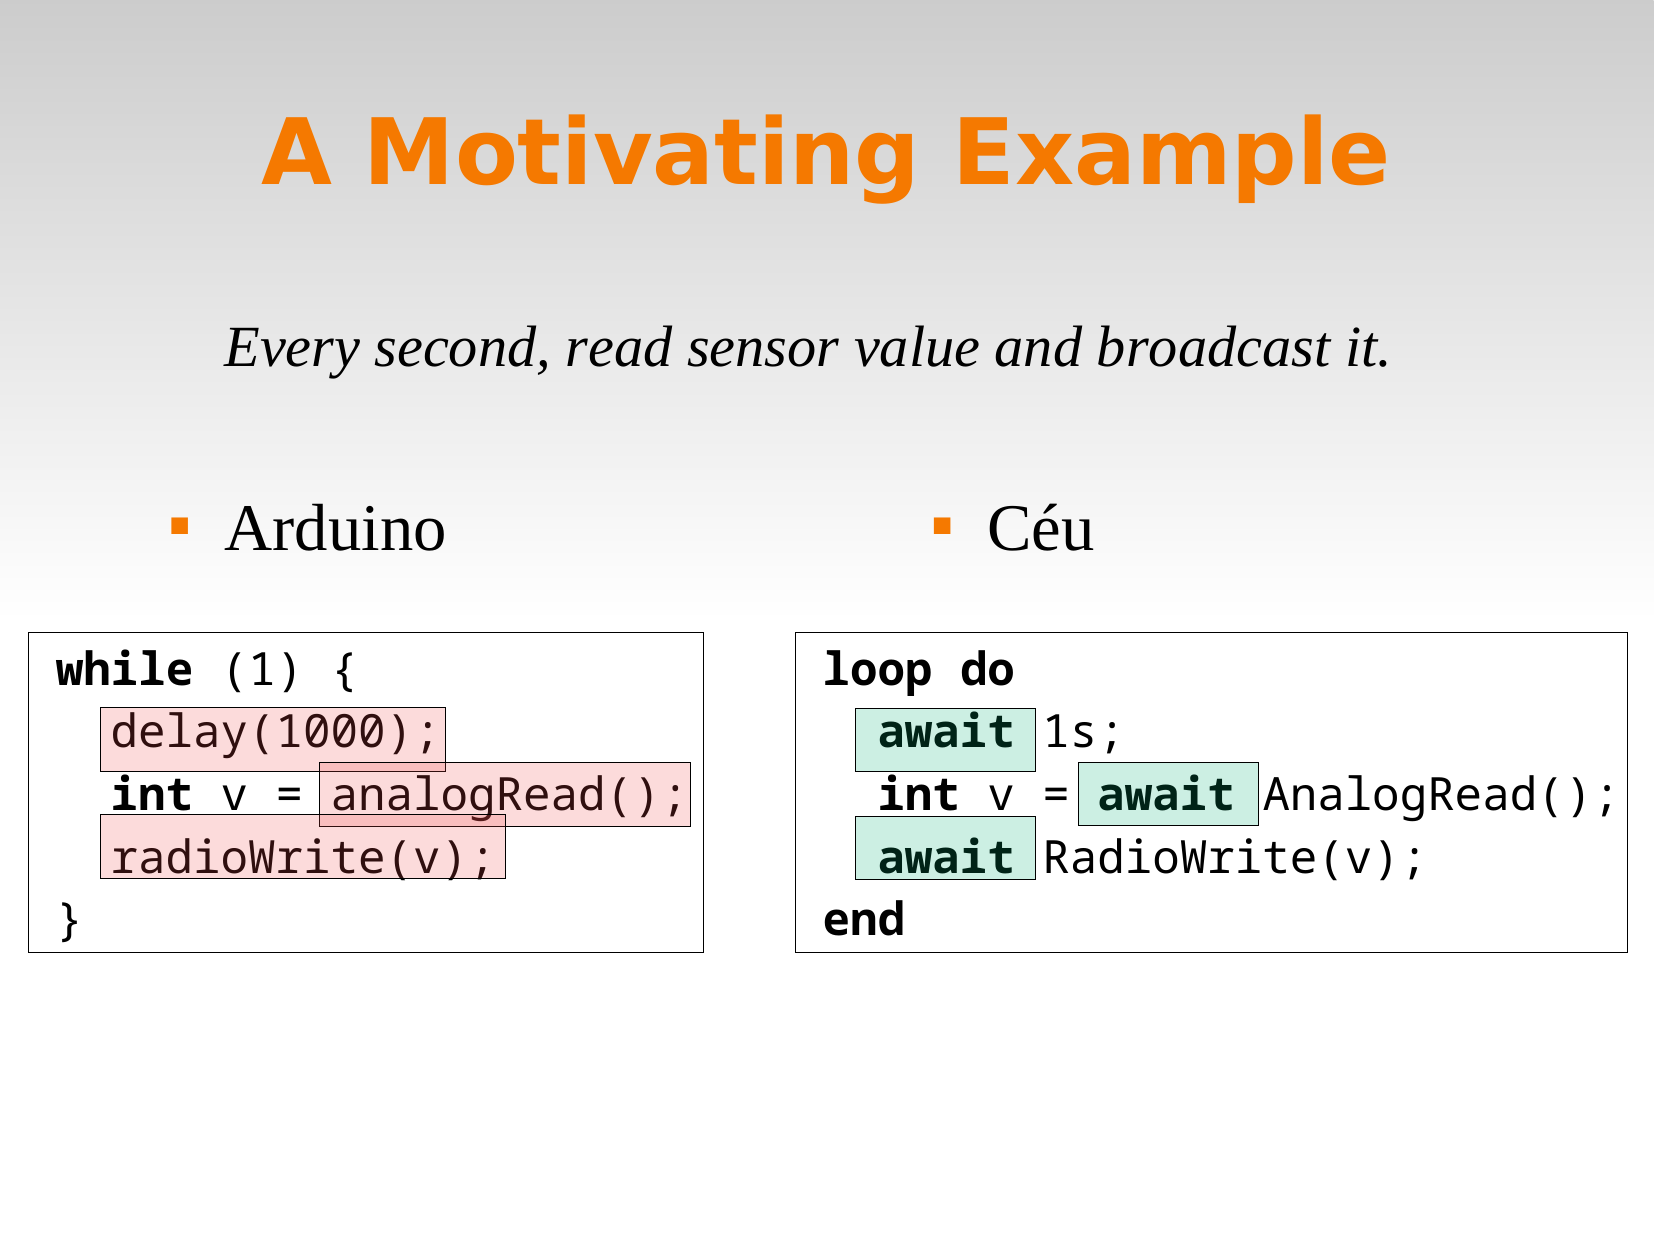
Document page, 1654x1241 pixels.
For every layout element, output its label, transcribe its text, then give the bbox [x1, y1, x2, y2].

list Céu [845, 490, 1572, 1120]
text_box loop do await 1s; int v = await AnalogRead(); await RadioWrite(v); end [809, 632, 845, 953]
text_box while (1) { delay(1000); int v = analogRead(); radioWrite(v); } [28, 632, 82, 953]
text_box [855, 816, 1036, 880]
title A Motivating Example [82, 49, 1571, 257]
list Every second, read sensor value and broadcast it. [82, 313, 1538, 406]
text_box [855, 708, 1036, 772]
text_box loop do await 1s; int v = await AnalogRead(); await RadioWrite(v); end [1572, 632, 1628, 953]
list Arduino [82, 490, 809, 1135]
text_box [100, 707, 691, 879]
text_box [1078, 762, 1259, 826]
